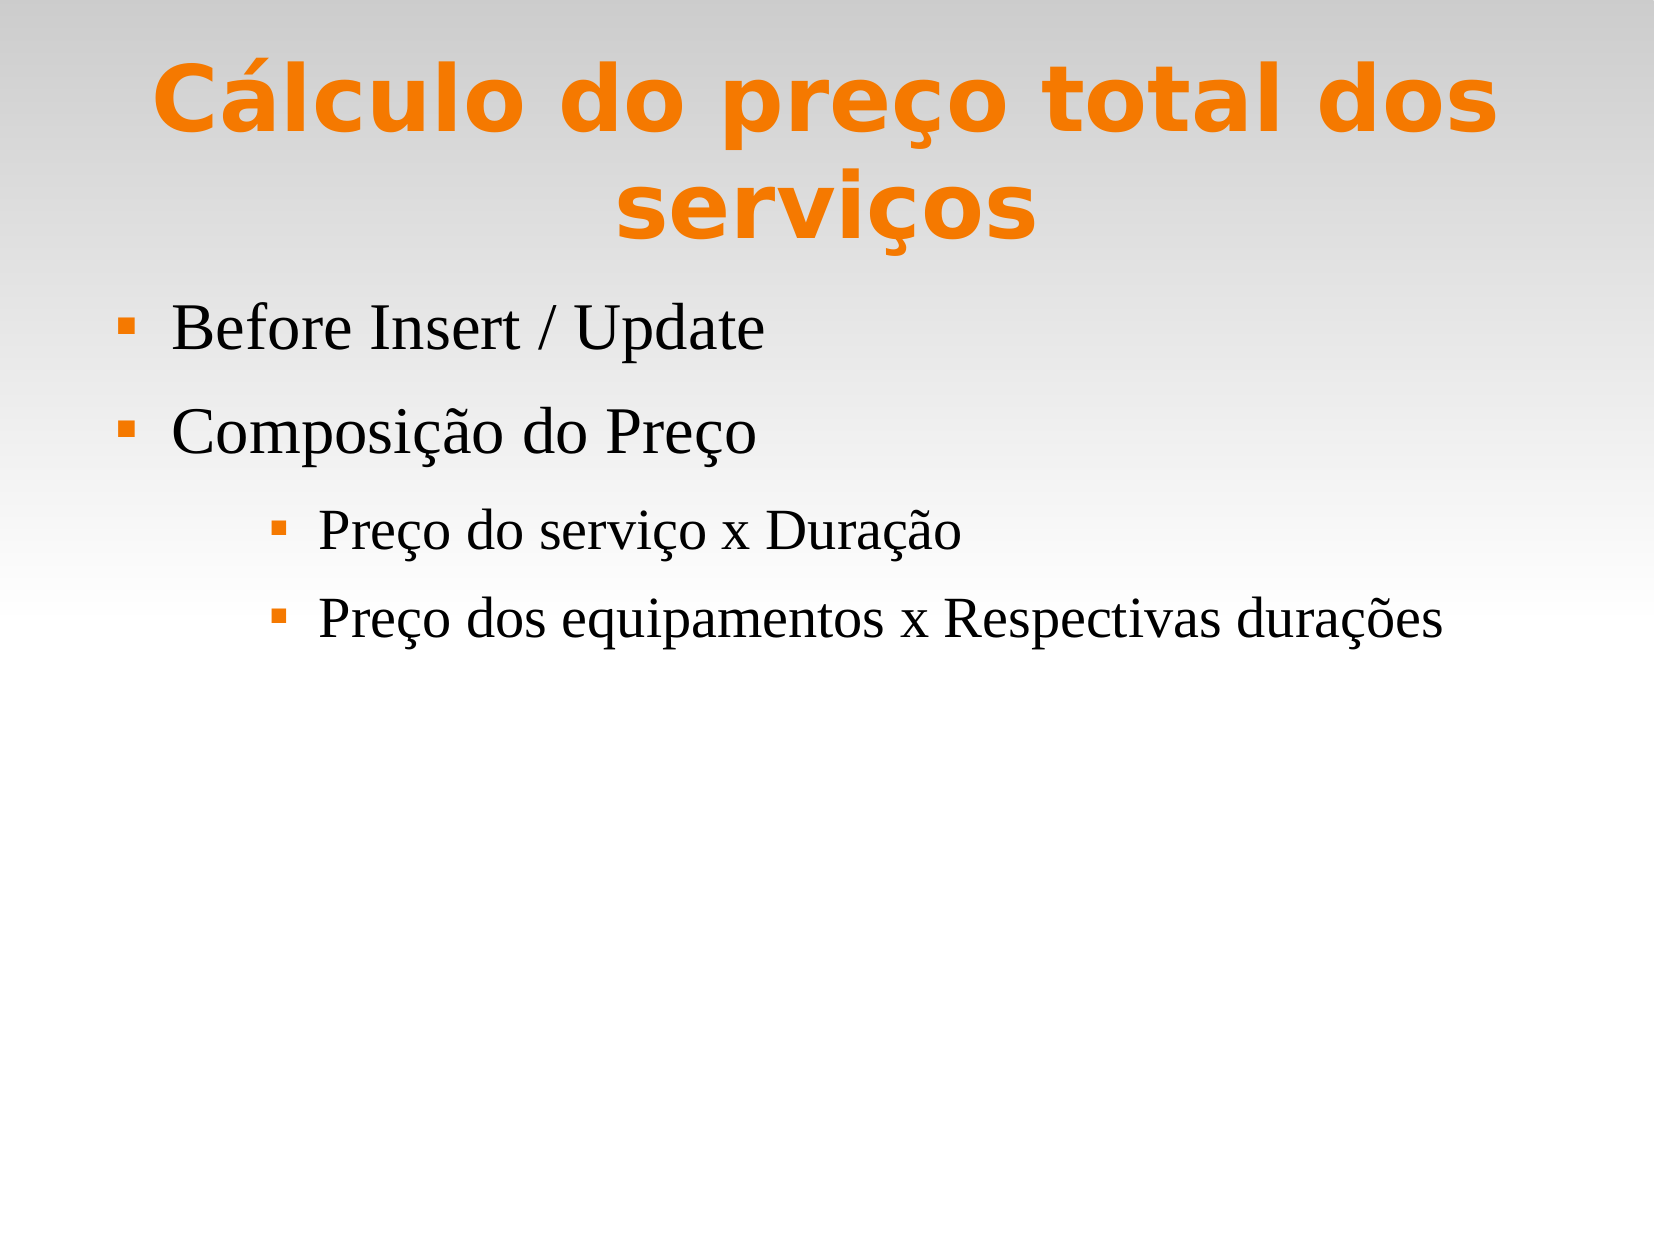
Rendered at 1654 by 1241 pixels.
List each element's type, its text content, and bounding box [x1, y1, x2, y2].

title Cálculo do preço total dos serviços [82, 45, 1571, 261]
list Before Insert / Update Composição do Preço Preço do serviço x Duração Preço dos equipamentos x Respectivas durações [82, 290, 1571, 1094]
